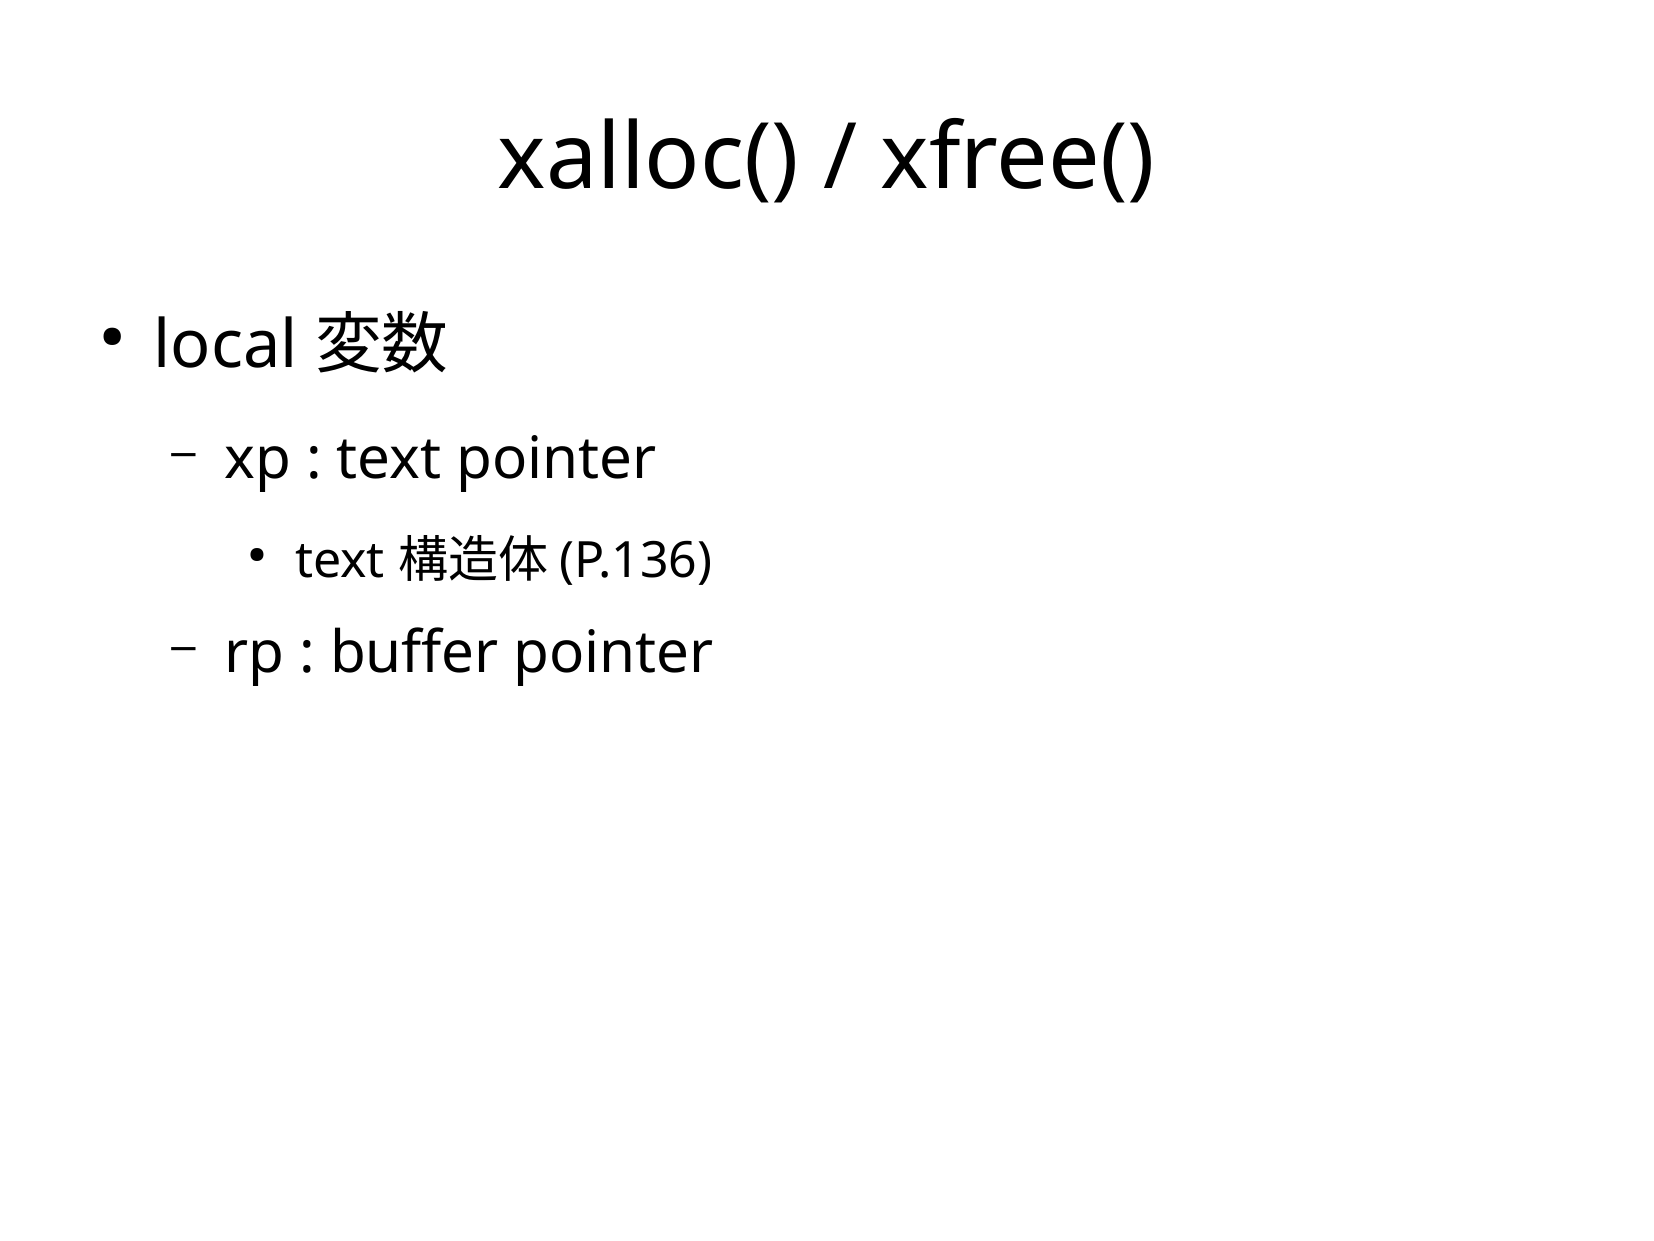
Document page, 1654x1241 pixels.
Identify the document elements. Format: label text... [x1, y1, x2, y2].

list local 変数 xp : text pointer text 構造体 (P.136) rp : buffer pointer [82, 290, 1538, 1170]
title xalloc() / xfree() [82, 49, 1571, 257]
